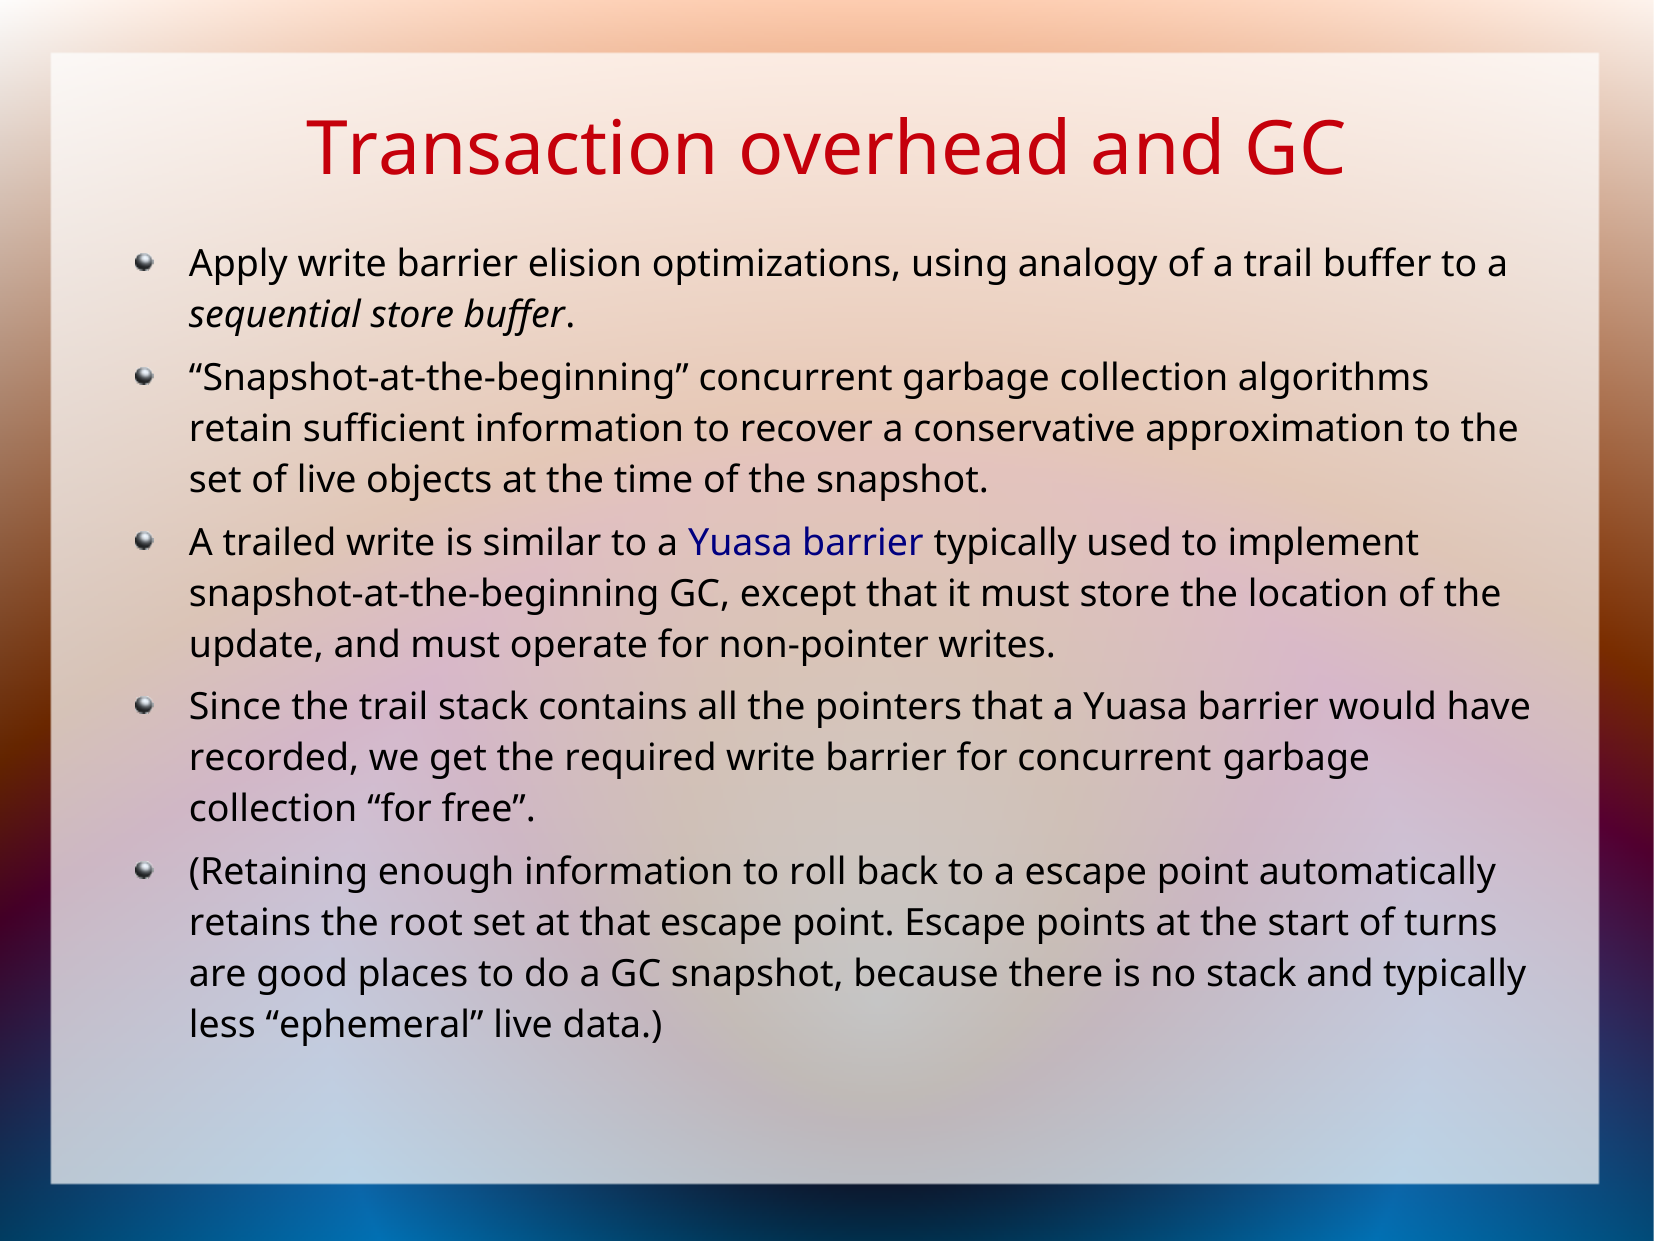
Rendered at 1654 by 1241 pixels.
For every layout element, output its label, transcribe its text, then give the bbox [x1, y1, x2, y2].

title Transaction overhead and GC [82, 55, 1571, 237]
list Apply write barrier elision optimizations, using analogy of a trail buffer to a sequential store buffer. “Snapshot-at-the-beginning” concurrent garbage collection algorithms retain sufficient information to recover a conservative approximation to the set of live objects at the time of the snapshot. A trailed write is similar to a Yuasa barrier typically used to implement snapshot-at-the-beginning GC, except that it must store the location of the update, and must operate for non-pointer writes. Since the trail stack contains all the pointers that a Yuasa barrier would have recorded, we get the required write barrier for concurrent garbage collection “for free”. (Retaining enough information to roll back to a escape point automatically retains the root set at that escape point. Escape points at the start of turns are good places to do a GC snapshot, because there is no stack and typically less “ephemeral” live data.) [118, 236, 1536, 1103]
picture [0, 0, 1654, 1241]
